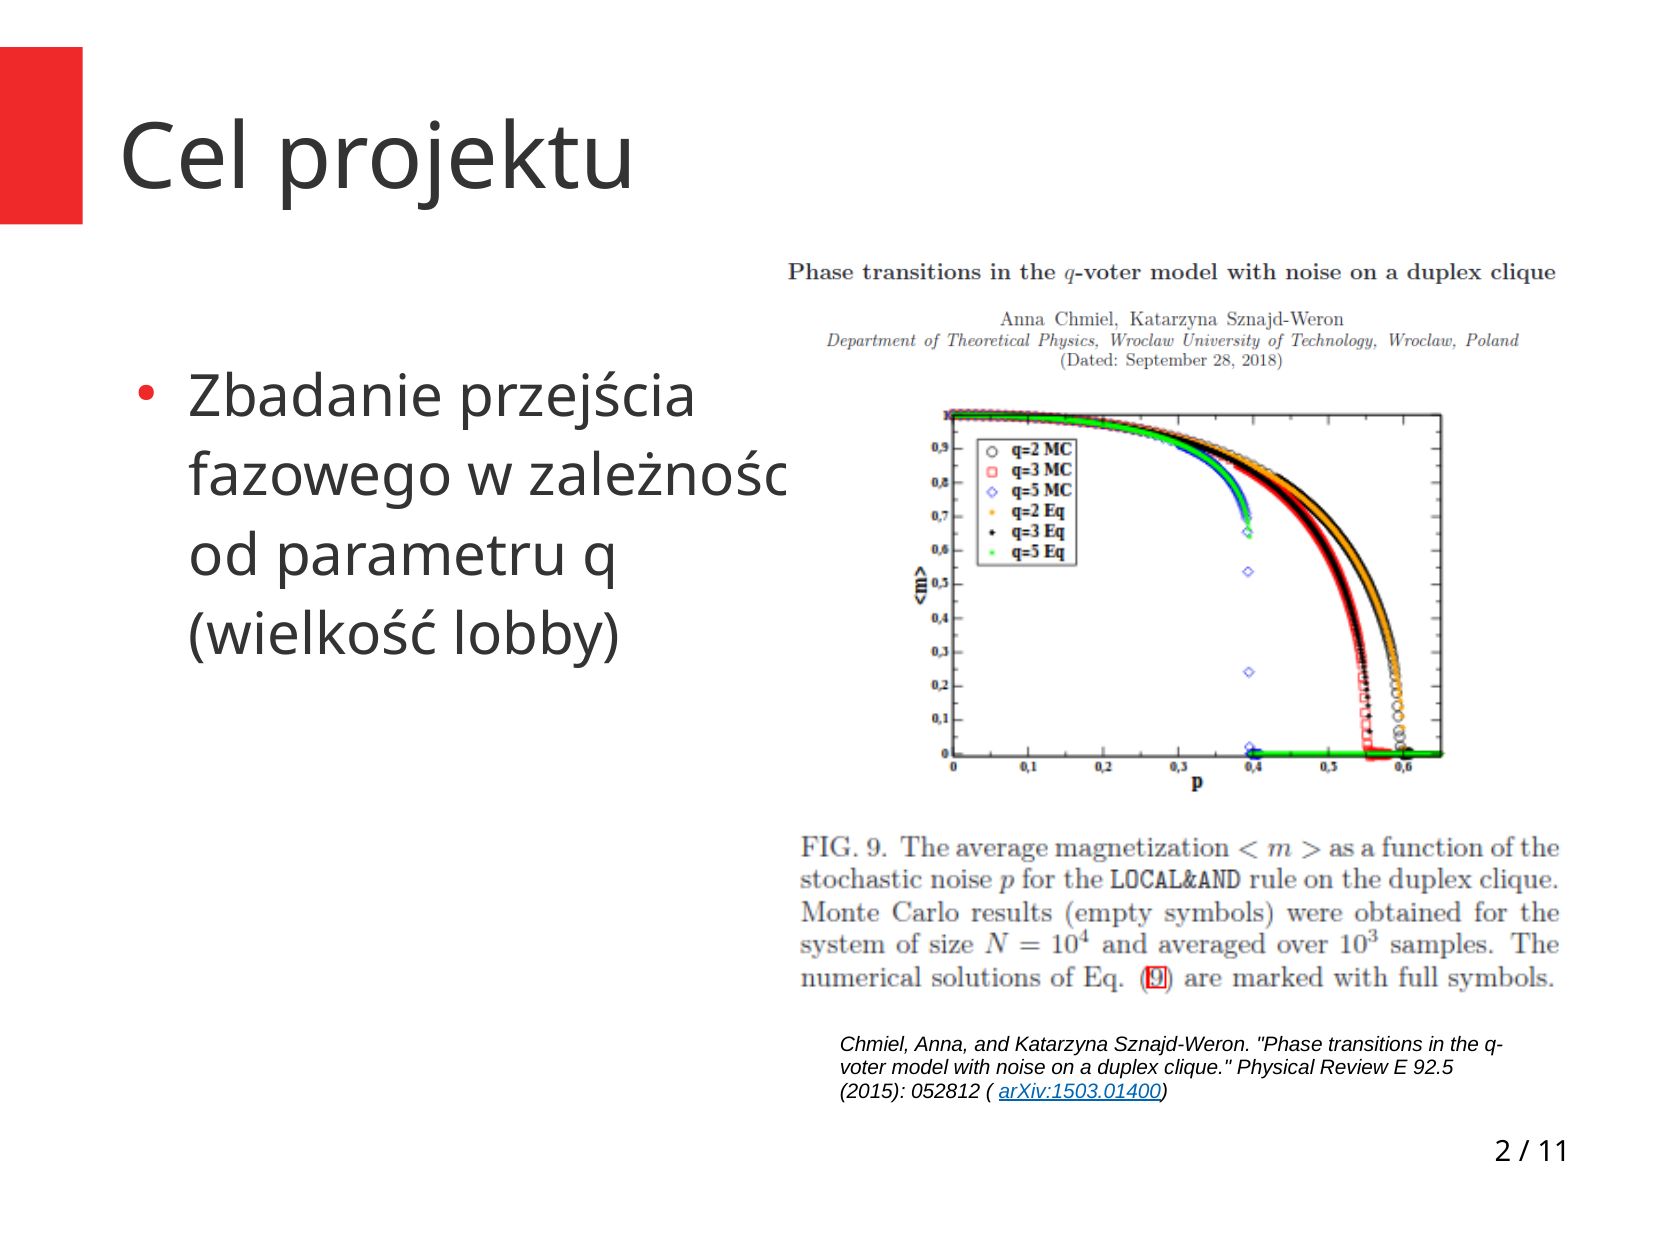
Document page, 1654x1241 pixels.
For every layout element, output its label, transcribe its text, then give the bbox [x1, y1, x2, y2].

picture [786, 254, 1583, 1014]
text_box Chmiel, Anna, and Katarzyna Sznajd-Weron. "Phase transitions in the q-voter model with noise on a duplex clique." Physical Review E 92.5 (2015): 052812 ( arXiv:1503.01400) [825, 1025, 1528, 1111]
title Cel projektu [118, 49, 1571, 257]
list Zbadanie przejścia fazowego w zależności od parametru q (wielkość lobby) [118, 354, 810, 1074]
